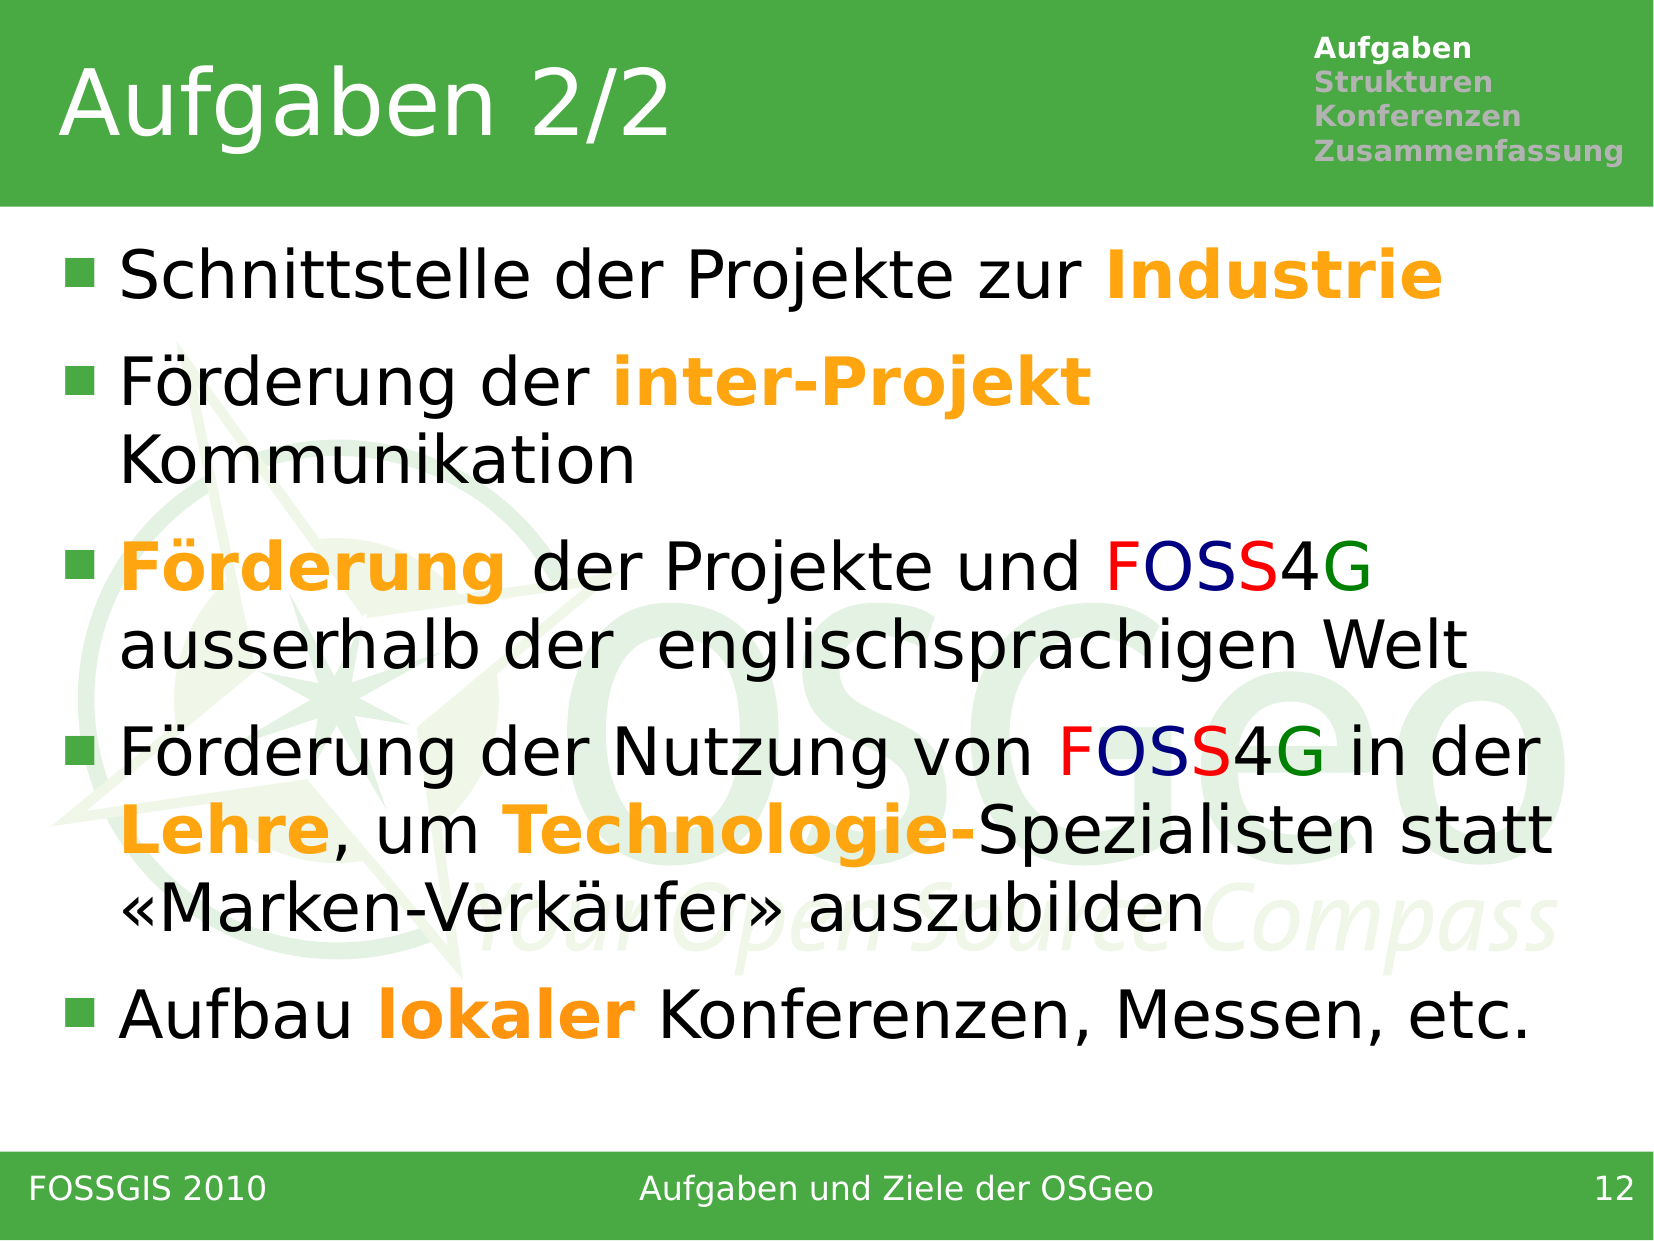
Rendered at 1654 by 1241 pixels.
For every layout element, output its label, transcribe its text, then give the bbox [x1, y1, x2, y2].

list Schnittstelle der Projekte zur Industrie Förderung der inter-Projekt Kommunikation Förderung der Projekte und FOSS4G ausserhalb der englischsprachigen Welt Förderung der Nutzung von FOSS4G in der Lehre, um Technologie-Spezialisten statt «Marken-Verkäufer» auszubilden Aufbau lokaler Konferenzen, Messen, etc. [47, 236, 1595, 1123]
text_box Aufgaben Strukturen Konferenzen Zusammenfassung [1299, 23, 1654, 201]
title Aufgaben 2/2 [59, 29, 1299, 178]
